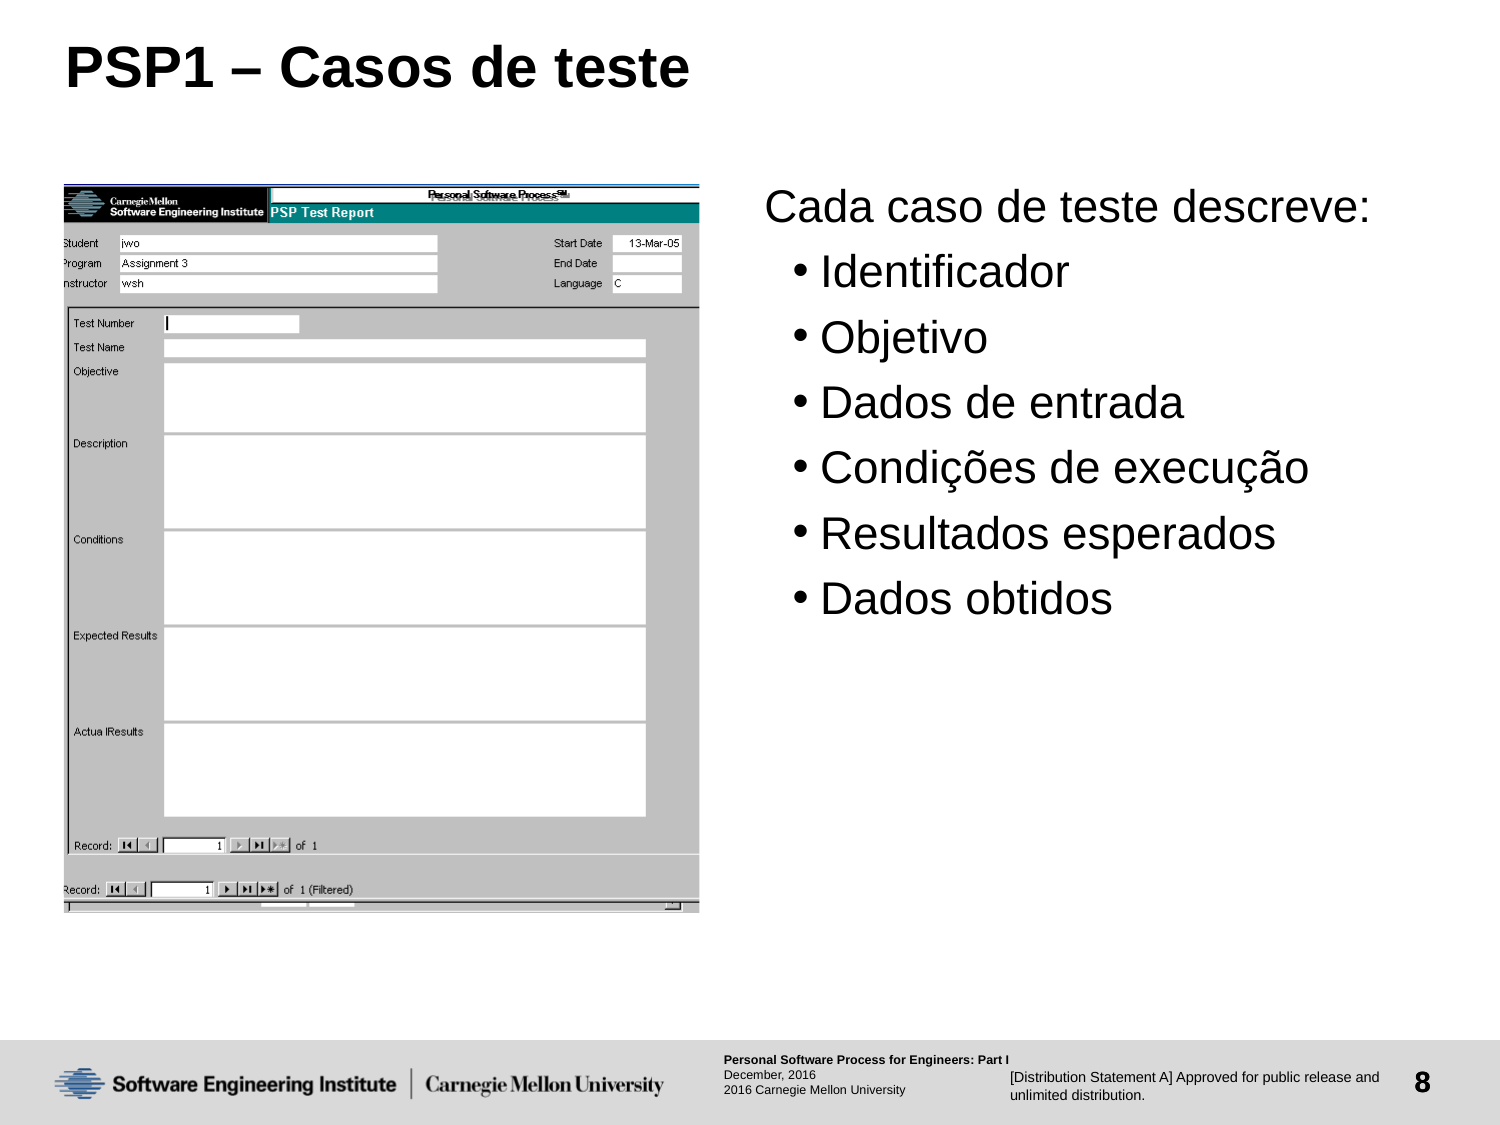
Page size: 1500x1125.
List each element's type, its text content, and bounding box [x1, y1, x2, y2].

picture [63, 184, 700, 913]
title PSP1 – Casos de teste [65, 37, 1313, 148]
list Cada caso de teste descreve: Identificador Objetivo Dados de entrada Condições de execução Resultados esperados Dados obtidos [764, 176, 1432, 996]
picture [46, 1061, 673, 1104]
